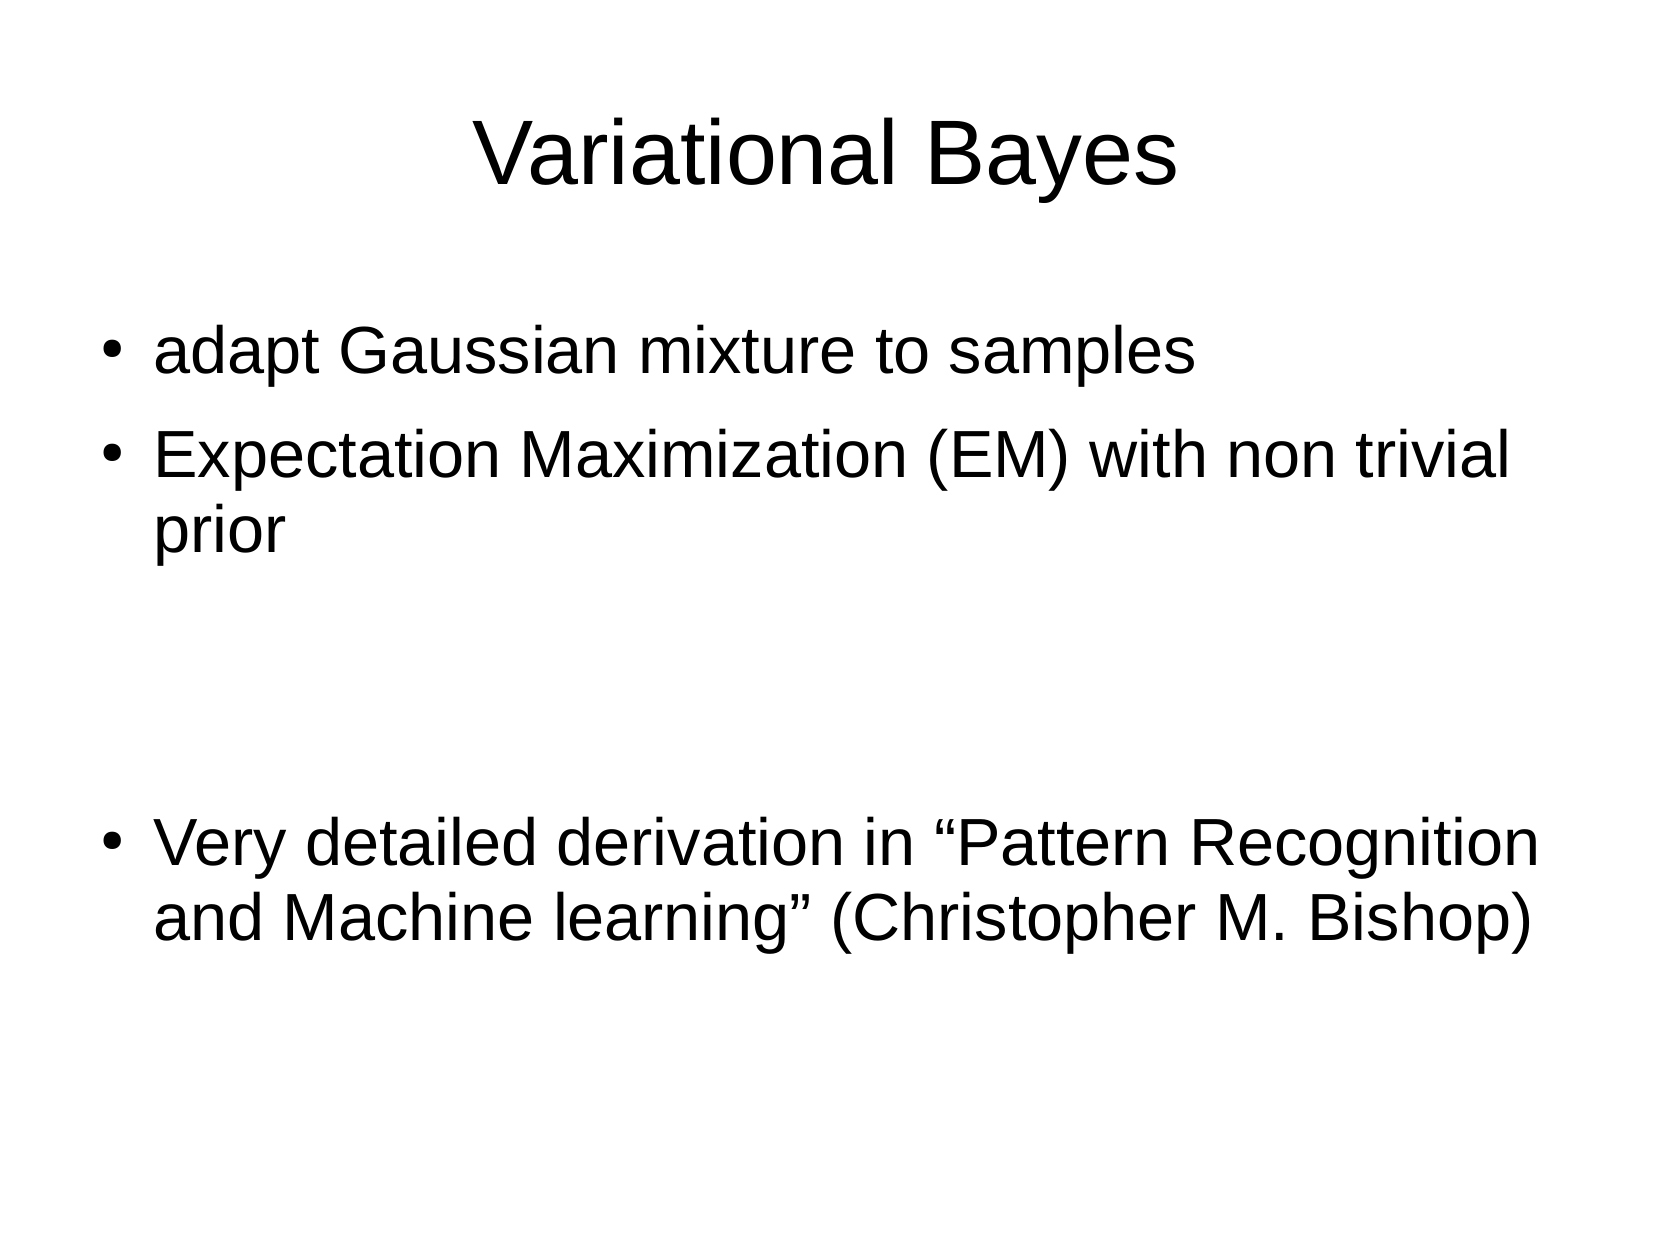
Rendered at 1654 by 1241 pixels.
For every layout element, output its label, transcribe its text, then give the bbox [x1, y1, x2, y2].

list adapt Gaussian mixture to samples Expectation Maximization (EM) with non trivial prior Very detailed derivation in “Pattern Recognition and Machine learning” (Christopher M. Bishop) [82, 312, 1571, 1182]
title Variational Bayes [82, 49, 1571, 257]
